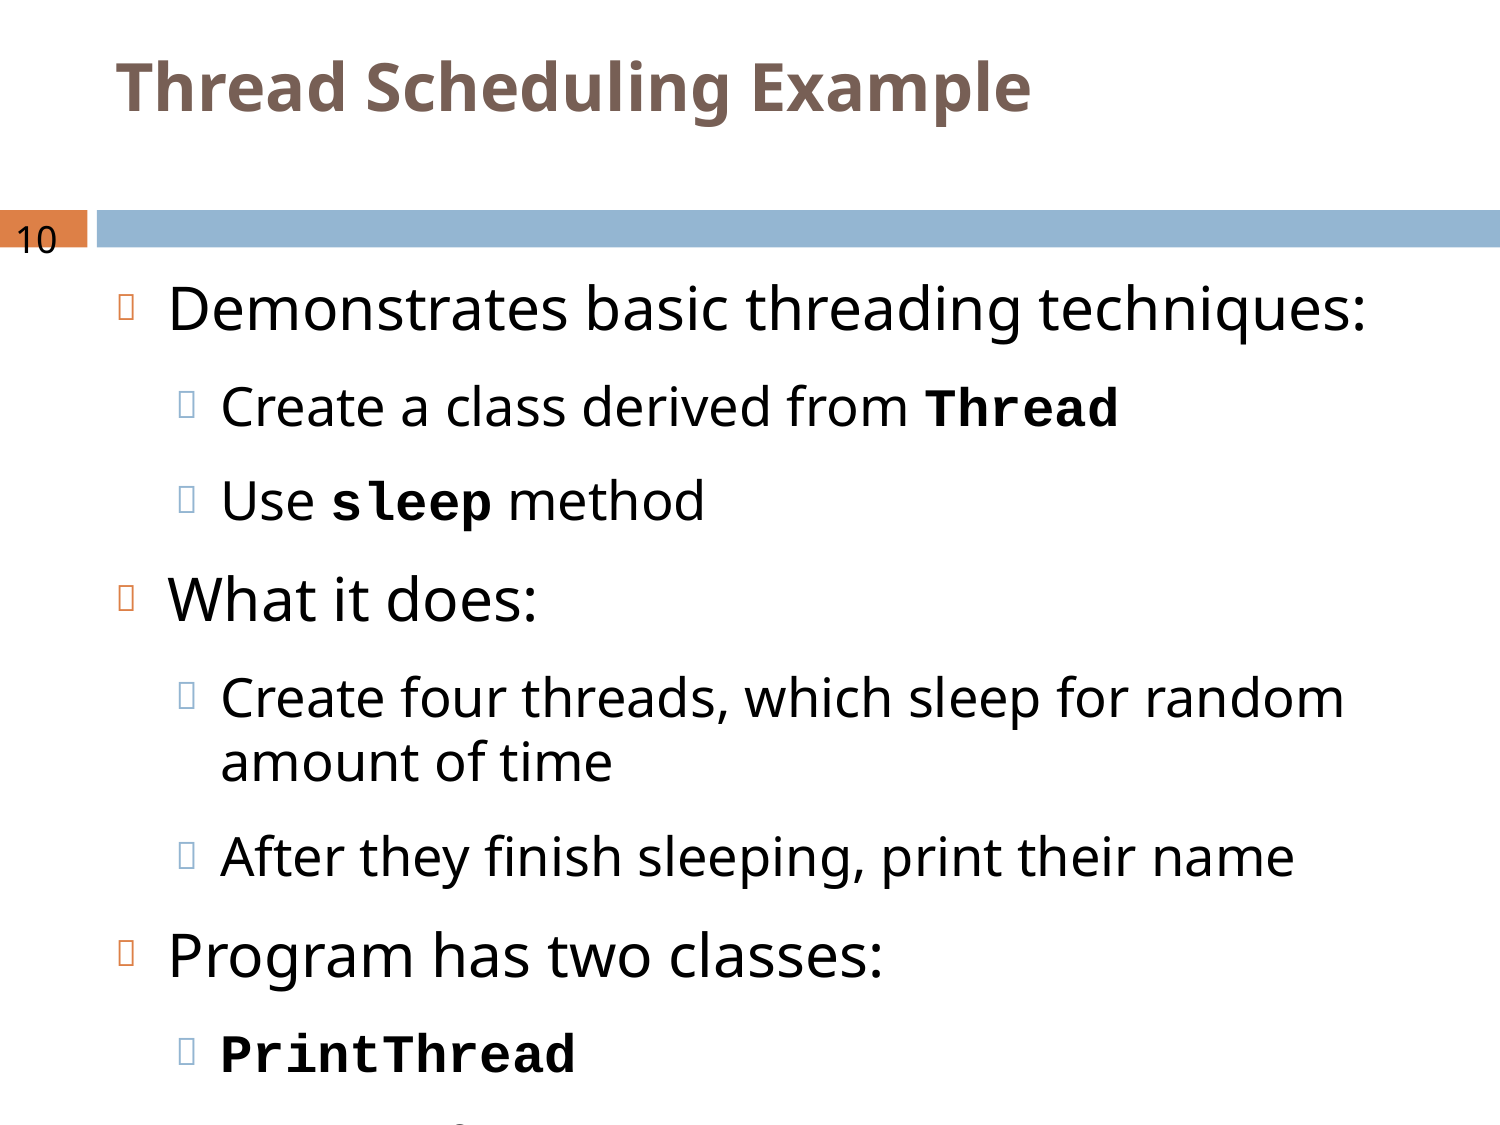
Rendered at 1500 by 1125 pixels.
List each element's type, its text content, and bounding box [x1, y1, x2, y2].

list Demonstrates basic threading techniques: Create a class derived from Thread Use sleep method What it does: Create four threads, which sleep for random amount of time After they finish sleeping, print their name Program has two classes: PrintThread Derives from Thread Instance variable sleepTime ThreadTester Creates four PrintThread objects [100, 262, 1438, 1000]
slide_number <number> [0, 208, 88, 249]
title Thread Scheduling Example [100, 37, 1438, 200]
